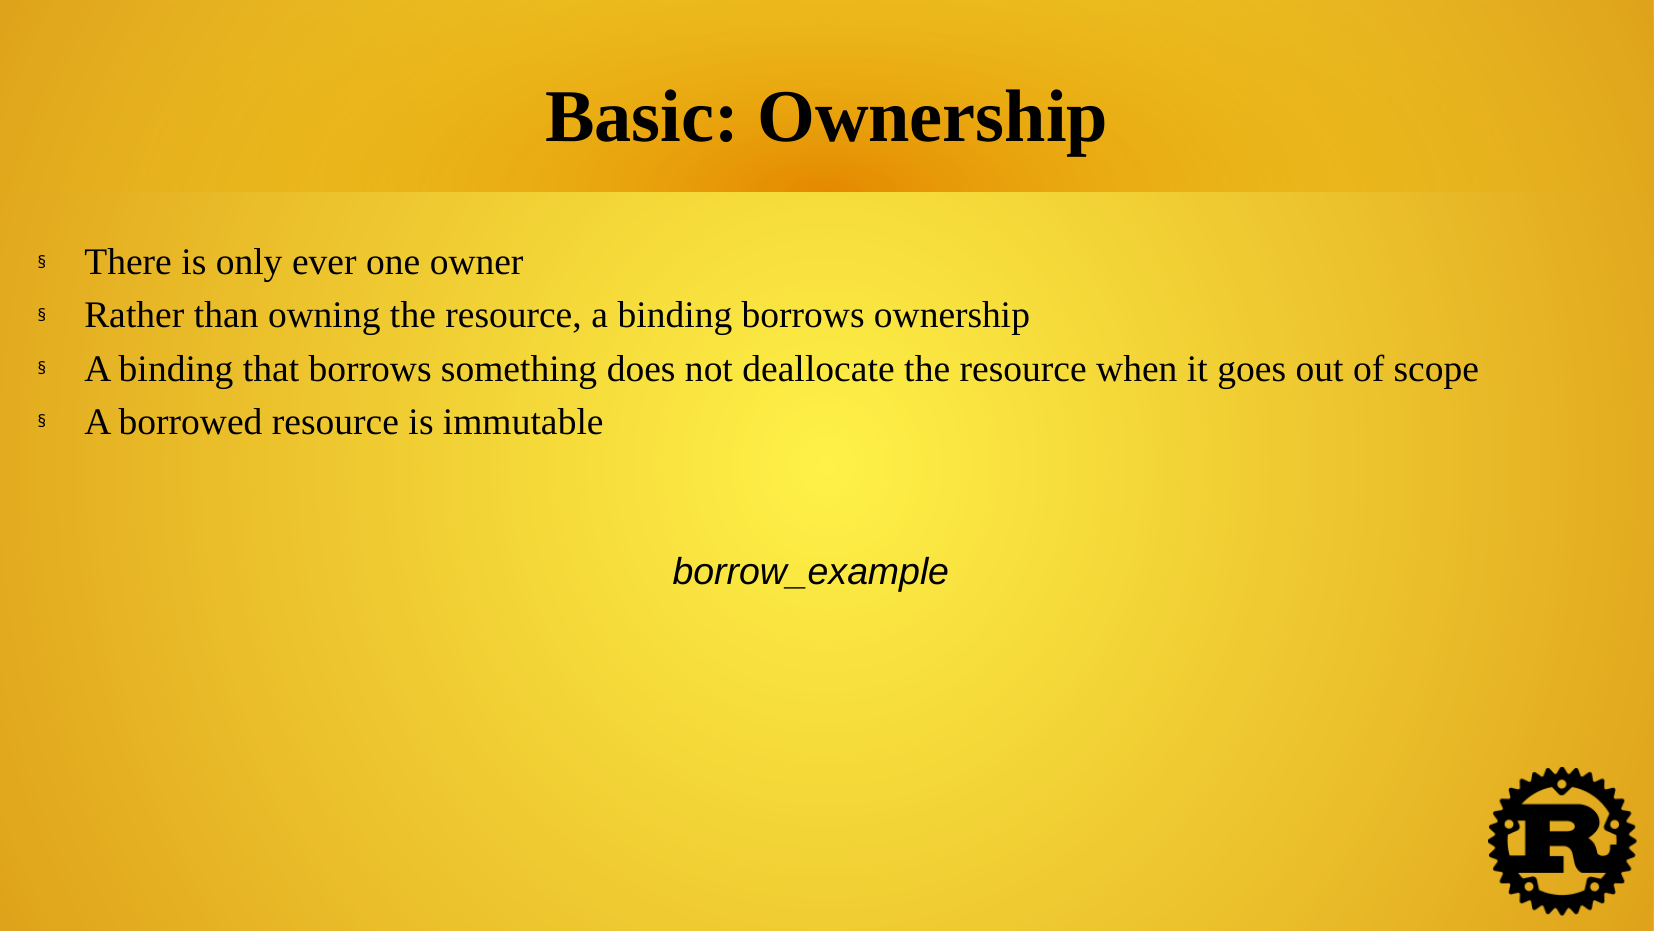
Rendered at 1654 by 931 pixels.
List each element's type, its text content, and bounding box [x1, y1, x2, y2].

picture [1488, 767, 1639, 918]
text_box borrow_example [279, 542, 1343, 600]
title Basic: Ownership [82, 35, 1571, 189]
text_box There is only ever one owner Rather than owning the resource, a binding borrows ownership A binding that borrows something does not deallocate the resource when it goes out of scope A borrowed resource is immutable [22, 233, 1506, 499]
